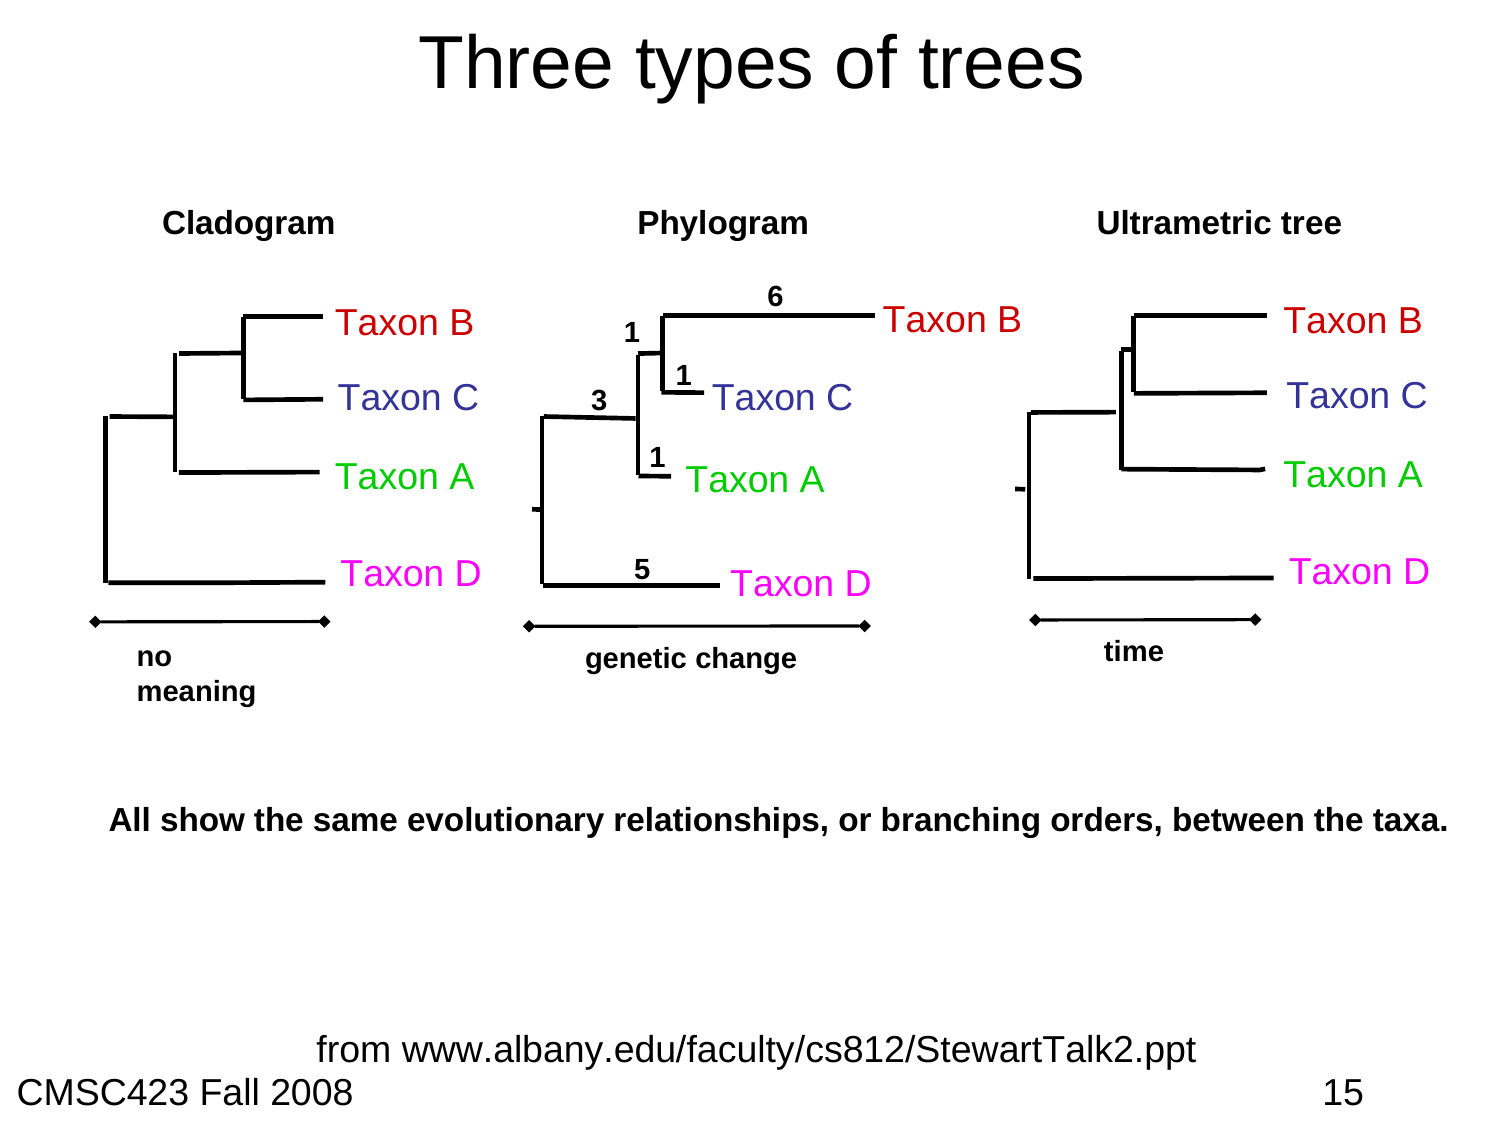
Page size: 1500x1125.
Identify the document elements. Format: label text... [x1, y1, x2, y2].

text_box Taxon A [1268, 442, 1438, 504]
text_box Taxon B [1268, 287, 1438, 349]
text_box Taxon C [1271, 363, 1443, 424]
text_box Taxon C [323, 365, 495, 426]
text_box All show the same evolutionary relationships, or branching orders, between the taxa. [93, 789, 1466, 846]
text_box Cladogram Phylogram Ultrametric tree [147, 194, 1358, 250]
text_box 5 [619, 543, 671, 594]
text_box 3 [576, 373, 626, 425]
text_box 1 [609, 305, 655, 357]
text_box Taxon B [867, 287, 1038, 349]
text_box time [1089, 624, 1180, 675]
text_box Taxon D [1274, 539, 1446, 601]
title Three types of trees [19, 17, 1485, 108]
text_box 1 [660, 348, 707, 399]
text_box 1 [634, 430, 672, 481]
text_box Taxon D [715, 551, 887, 613]
text_box Taxon A [320, 444, 490, 506]
text_box Taxon A [670, 447, 840, 508]
text_box Taxon B [320, 289, 490, 351]
text_box Taxon C [697, 365, 869, 427]
text_box 6 [752, 269, 809, 321]
text_box no meaning [121, 629, 316, 716]
text_box Taxon D [325, 541, 497, 603]
text_box from www.albany.edu/faculty/cs812/StewartTalk2.ppt [301, 1016, 1223, 1078]
text_box genetic change [570, 631, 869, 683]
